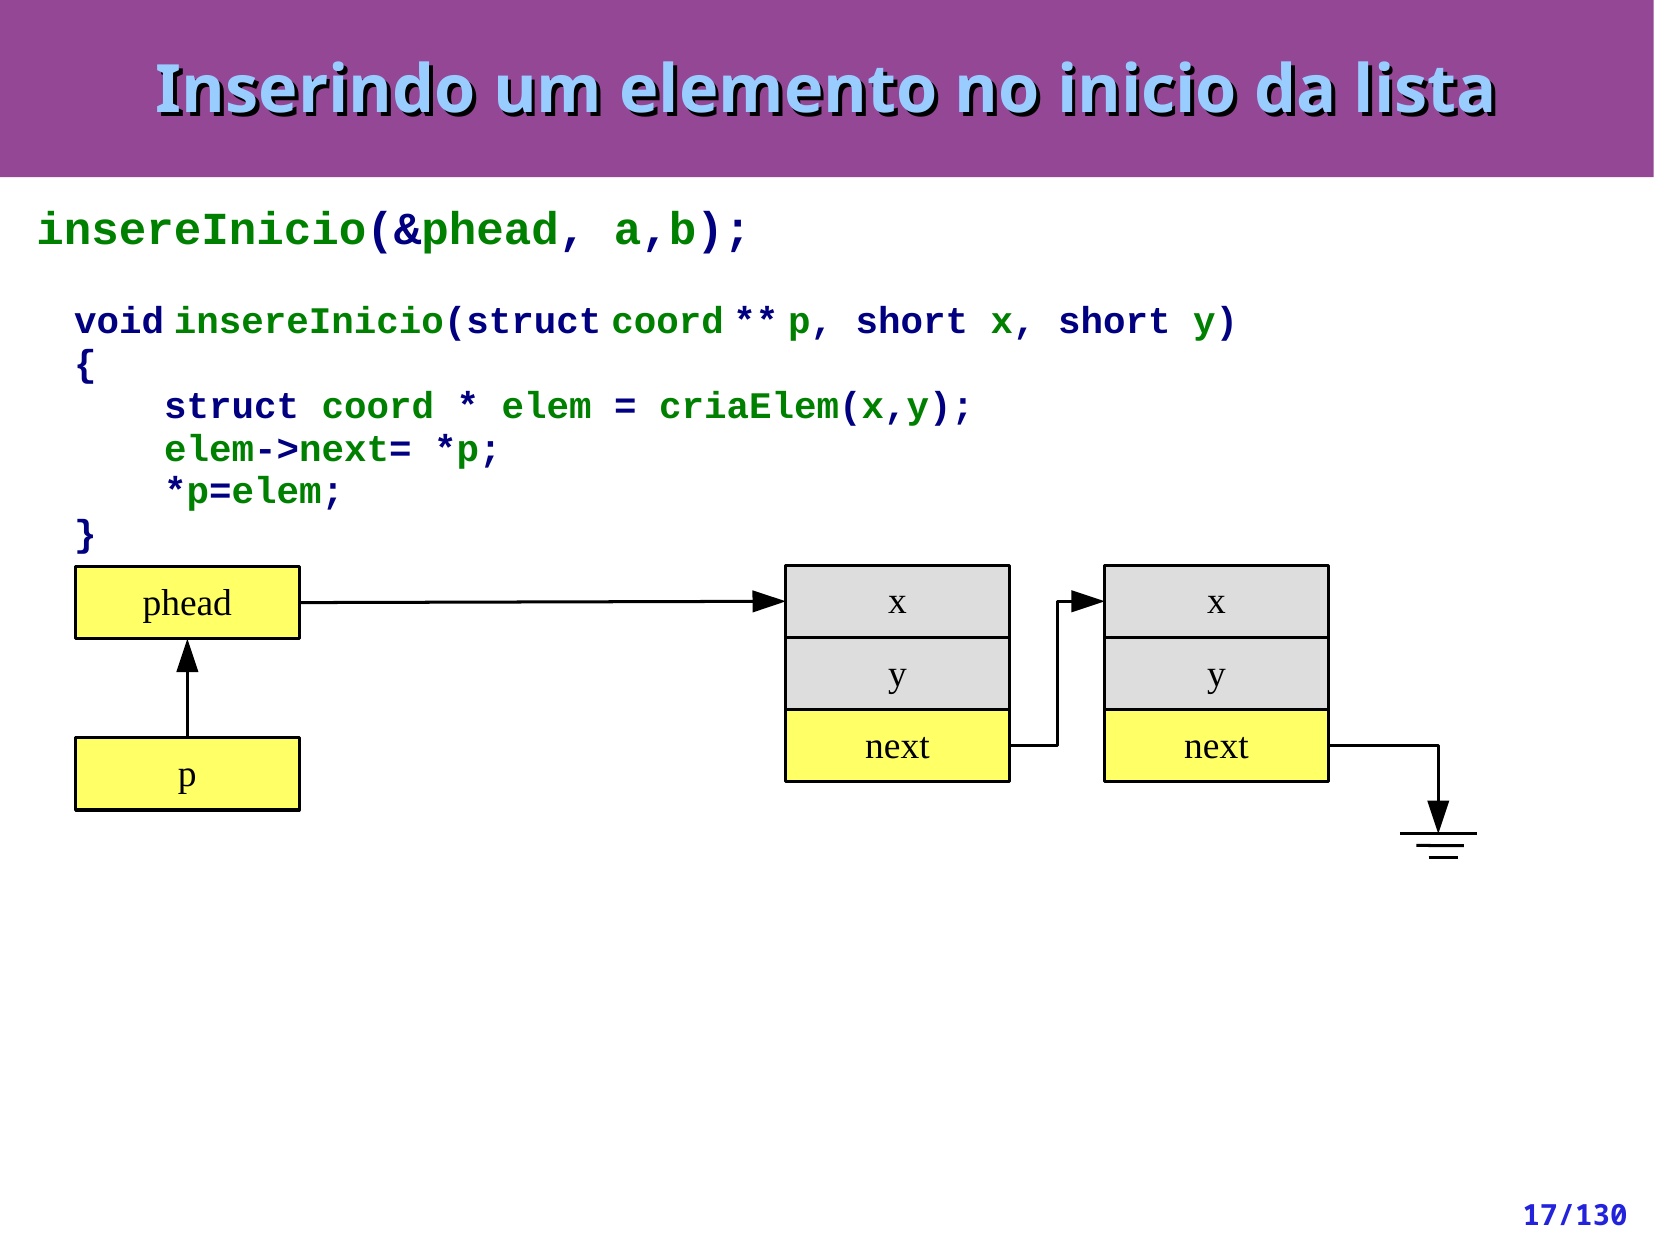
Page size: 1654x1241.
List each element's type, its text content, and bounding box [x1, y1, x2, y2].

text_box insereInicio(&phead, a,b); [21, 199, 1654, 703]
text_box void insereInicio(struct coord ** p, short x, short y) { struct coord * elem = criaElem(x,y); elem->next= *p; *p=elem; } [59, 286, 1616, 1071]
title Inserindo um elemento no inicio da lista [82, 0, 1571, 176]
